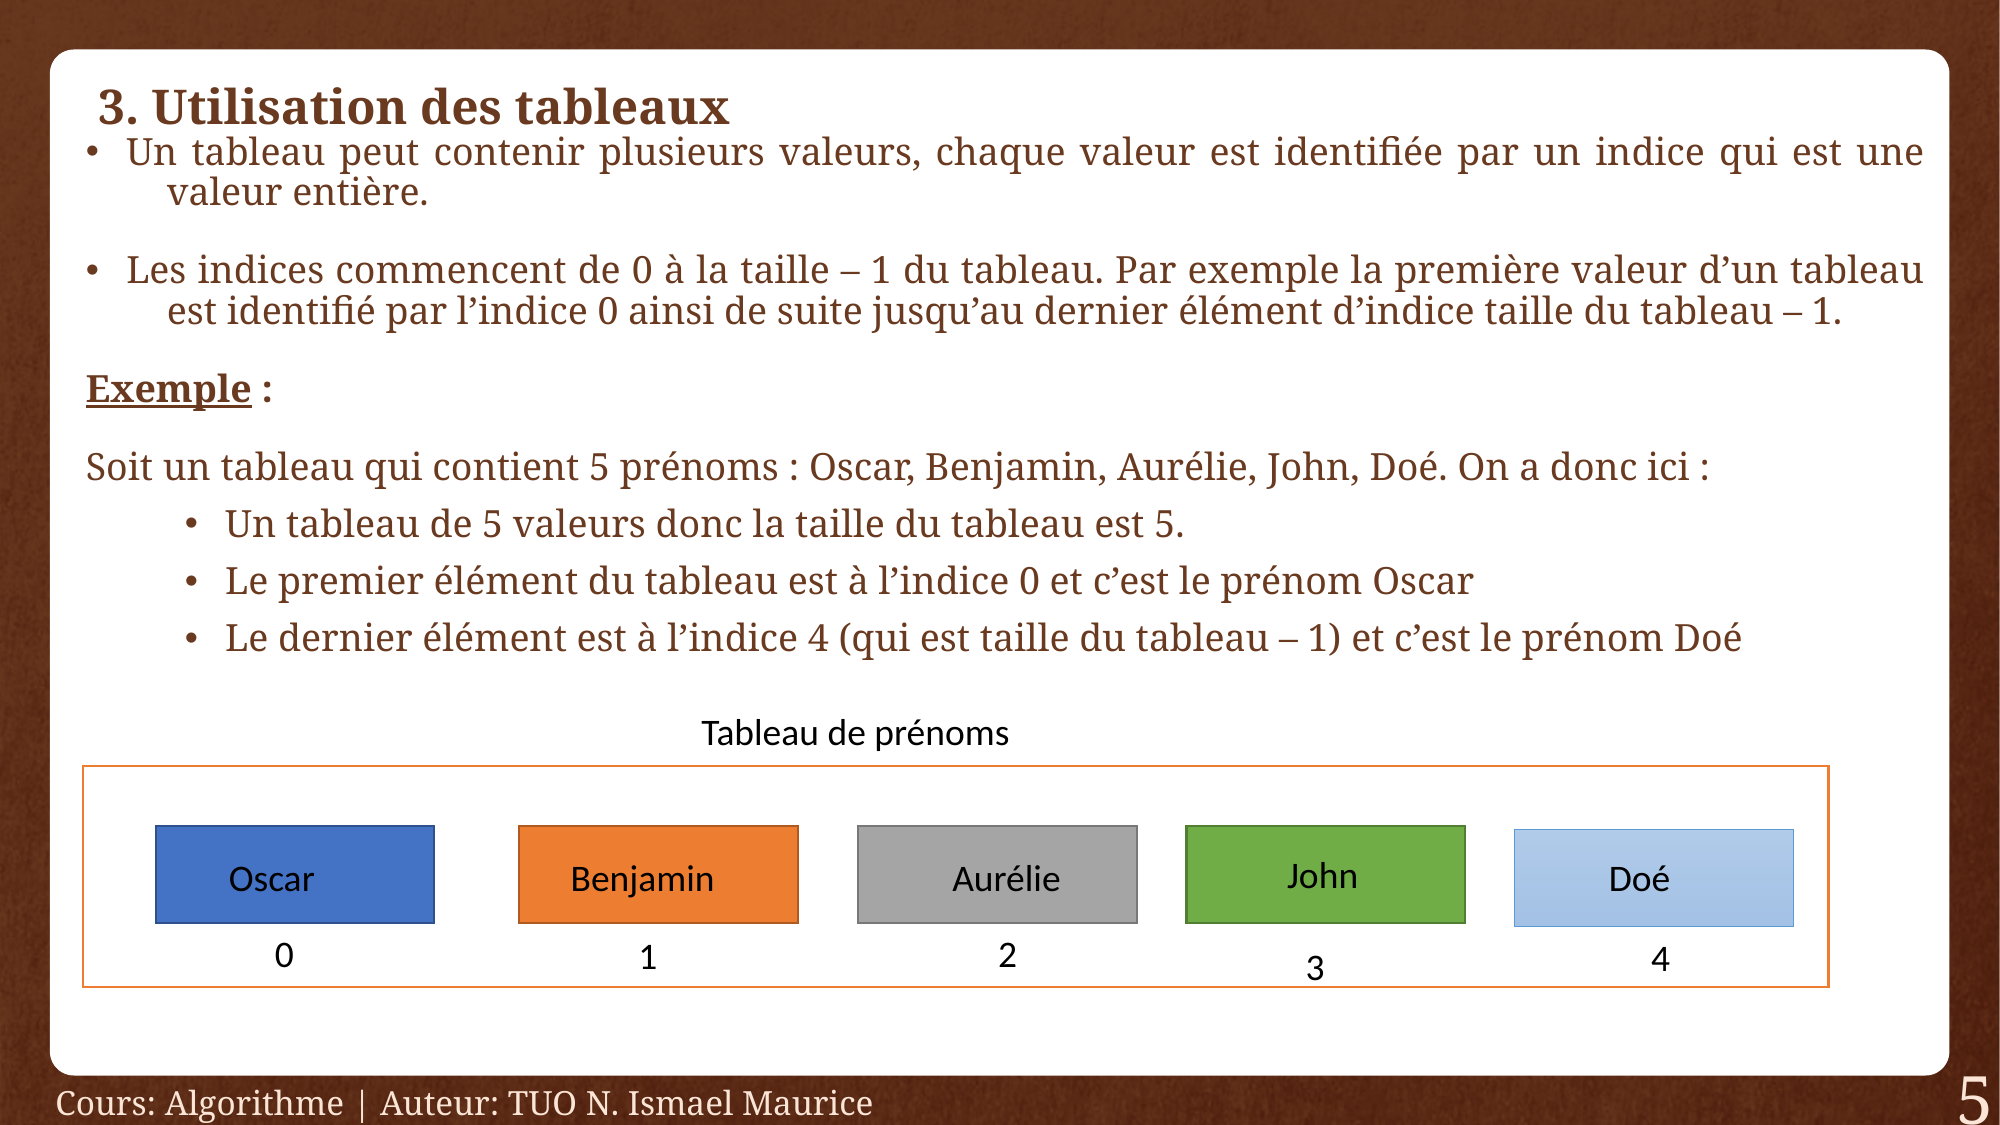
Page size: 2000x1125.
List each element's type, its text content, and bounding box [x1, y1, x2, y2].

text_box 1 [623, 924, 694, 986]
text_box John [1271, 843, 1434, 905]
text_box Doé [1593, 846, 1756, 907]
text_box 0 [259, 922, 330, 984]
text_box 3 [1290, 935, 1361, 997]
text_box Oscar [214, 846, 376, 907]
text_box Cours: Algorithme | Auteur: TUO N. Ismael Maurice [40, 1074, 1257, 1125]
text_box Aurélie [937, 846, 1099, 907]
text_box 4 [1636, 926, 1707, 988]
text_box Tableau de prénoms [686, 700, 1081, 762]
text_box 2 [983, 922, 1054, 983]
text_box [1941, 1050, 2000, 1101]
text_box [83, 766, 1829, 987]
title 3. Utilisation des tableaux [83, 68, 1683, 125]
text_box Benjamin [555, 846, 783, 907]
list Un tableau peut contenir plusieurs valeurs, chaque valeur est identifiée par un indice qui est une valeur entière. Les indices commencent de 0 à la taille – 1 du tableau. Par exemple la première valeur d’un tableau est identifié par l’indice 0 ainsi de suite jusqu’au dernier élément d’indice taille du tableau – 1. Exemple : Soit un tableau qui contient 5 prénoms : Oscar, Benjamin, Aurélie, John, Doé. On a donc ici : Un tableau de 5 valeurs donc la taille du tableau est 5. Le premier élément du tableau est à l’indice 0 et c’est le prénom Oscar Le dernier élément est à l’indice 4 (qui est taille du tableau – 1) et c’est le prénom Doé [70, 125, 1942, 674]
